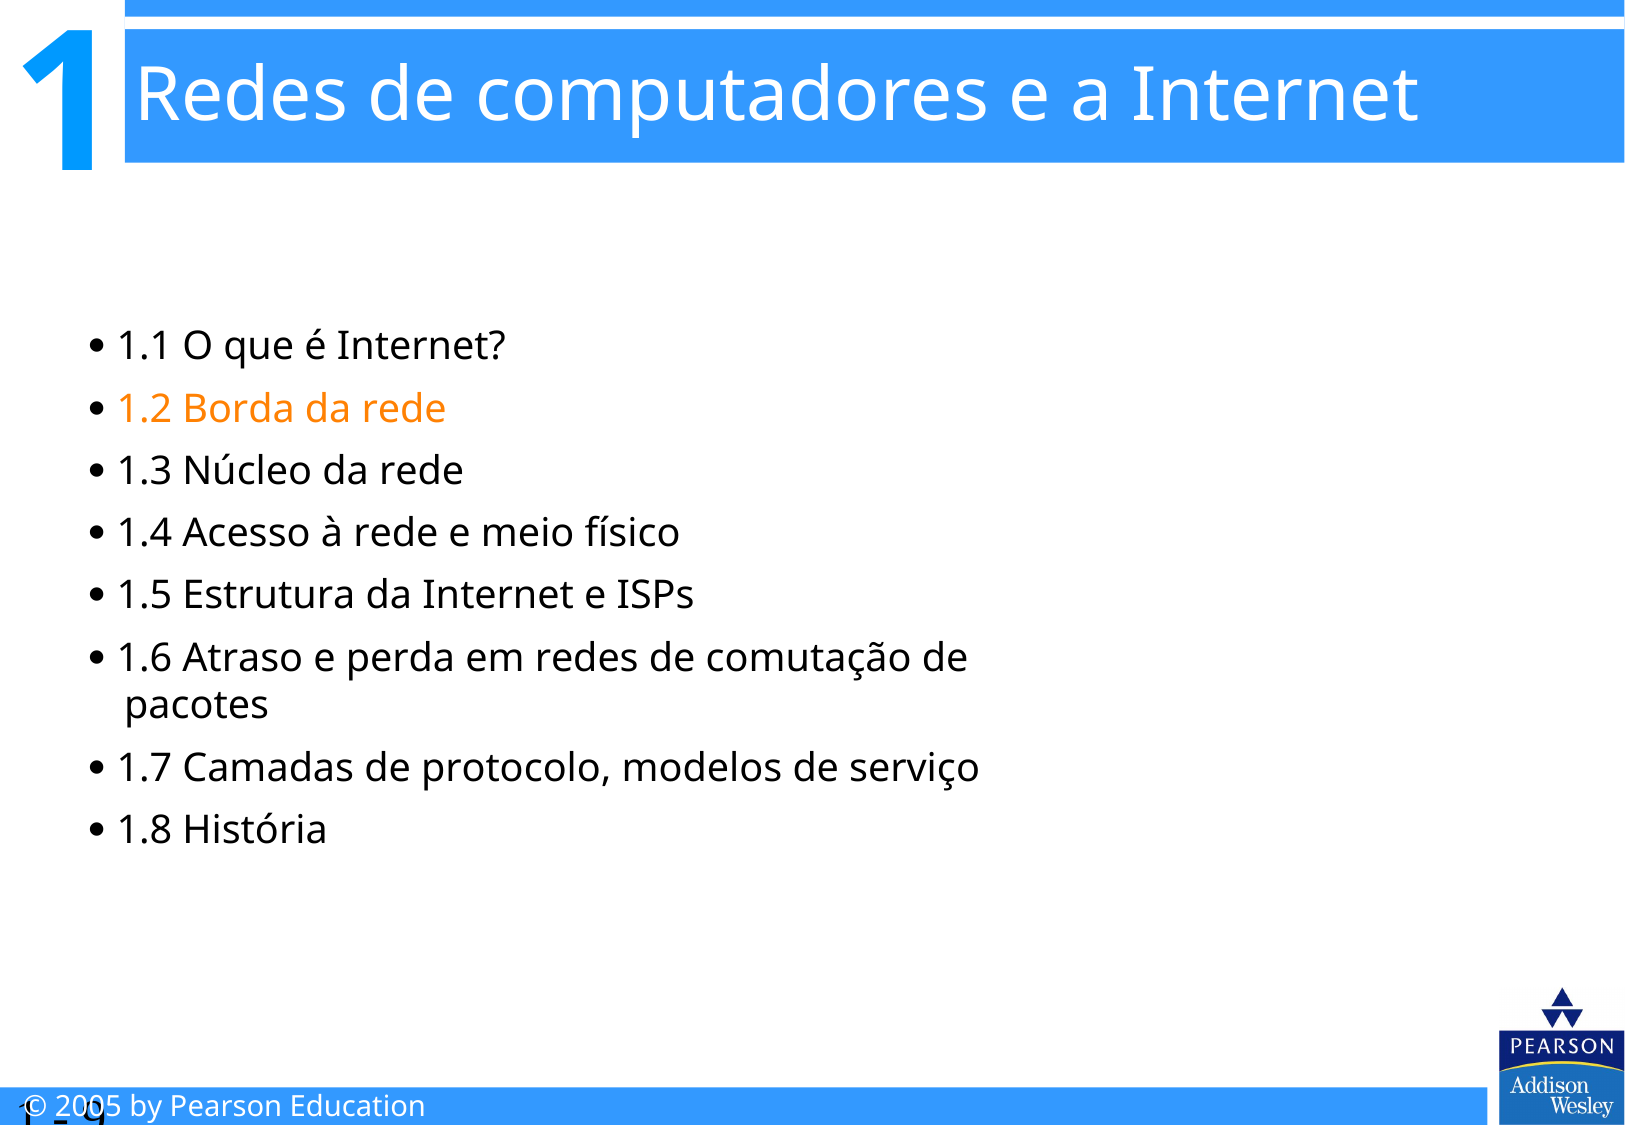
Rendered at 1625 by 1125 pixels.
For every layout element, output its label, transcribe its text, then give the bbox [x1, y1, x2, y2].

text_box Redes de computadores e a Internet [119, 37, 1625, 138]
picture [1499, 987, 1625, 1125]
list  1.1 O que é Internet?  1.2 Borda da rede  1.3 Núcleo da rede  1.4 Acesso à rede e meio físico  1.5 Estrutura da Internet e ISPs  1.6 Atraso e perda em redes de comutação de pacotes  1.7 Camadas de protocolo, modelos de serviço  1.8 História [0, 312, 1113, 860]
